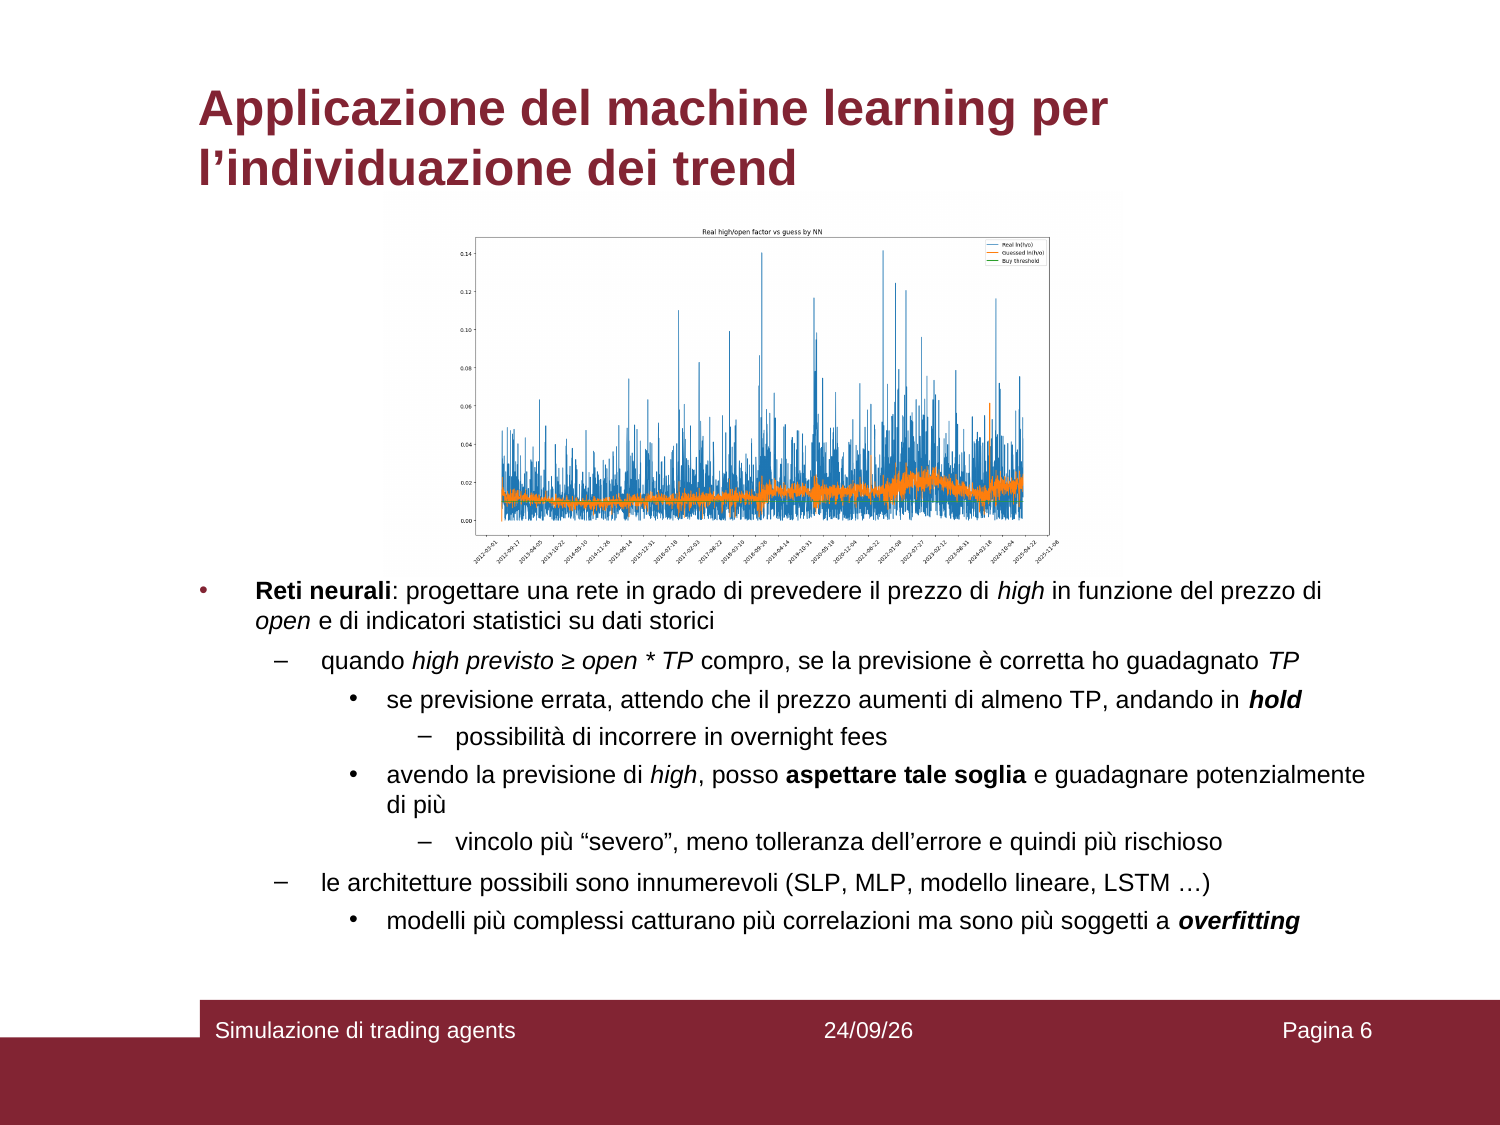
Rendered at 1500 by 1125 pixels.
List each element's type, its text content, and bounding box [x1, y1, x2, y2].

list Reti neurali: progettare una rete in grado di prevedere il prezzo di high in funzione del prezzo di open e di indicatori statistici su dati storici quando high previsto ≥ open * TP compro, se la previsione è corretta ho guadagnato TP se previsione errata, attendo che il prezzo aumenti di almeno TP, andando in hold possibilità di incorrere in overnight fees avendo la previsione di high, posso aspettare tale soglia e guadagnare potenzialmente di più vincolo più “severo”, meno tolleranza dell’errore e quindi più rischioso le architetture possibili sono innumerevoli (SLP, MLP, modello lineare, LSTM …) modelli più complessi catturano più correlazioni ma sono più soggetti a overfitting [184, 566, 1400, 986]
picture [383, 191, 1123, 578]
title Applicazione del machine learning per l’individuazione dei trend [183, 67, 1400, 203]
